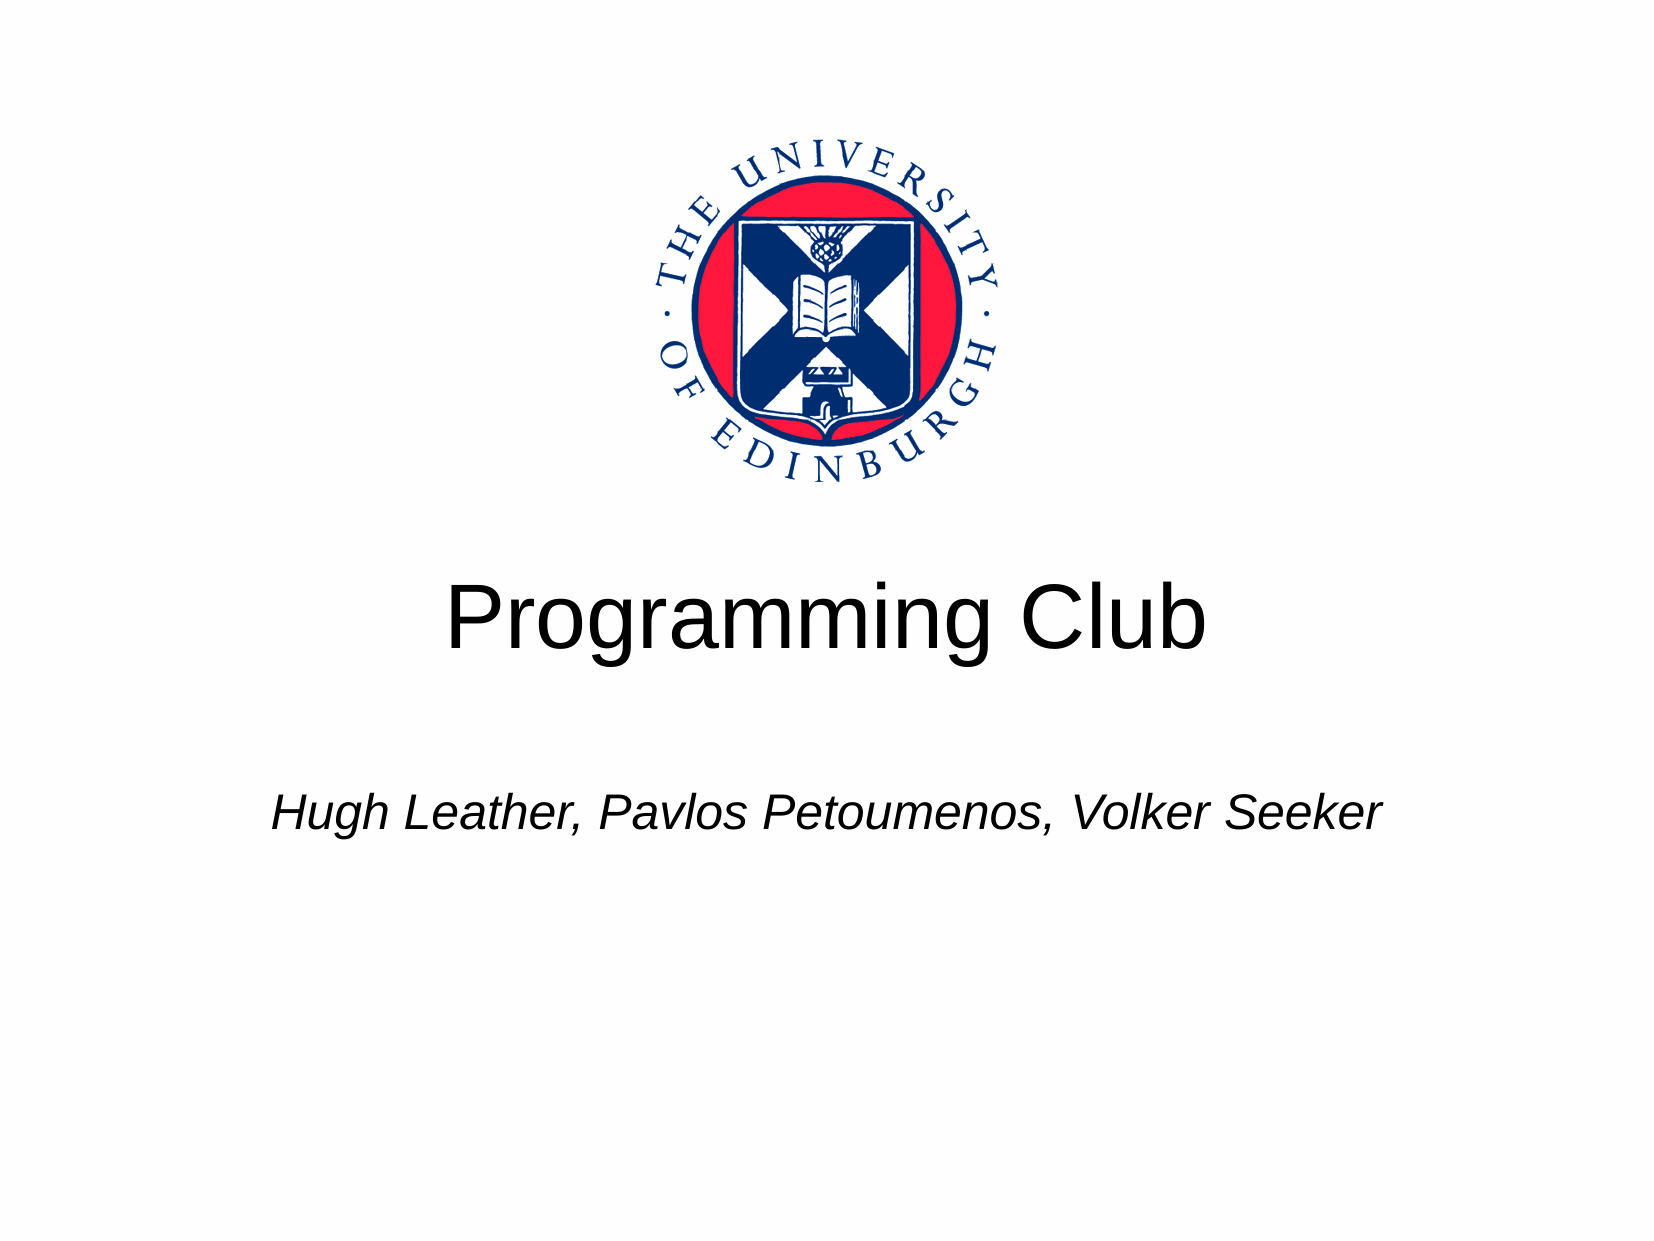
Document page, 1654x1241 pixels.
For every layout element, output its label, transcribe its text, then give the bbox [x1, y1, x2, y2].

title Programming Club [82, 507, 1571, 708]
text_box Hugh Leather, Pavlos Petoumenos, Volker Seeker [82, 708, 1571, 910]
picture [655, 139, 998, 482]
